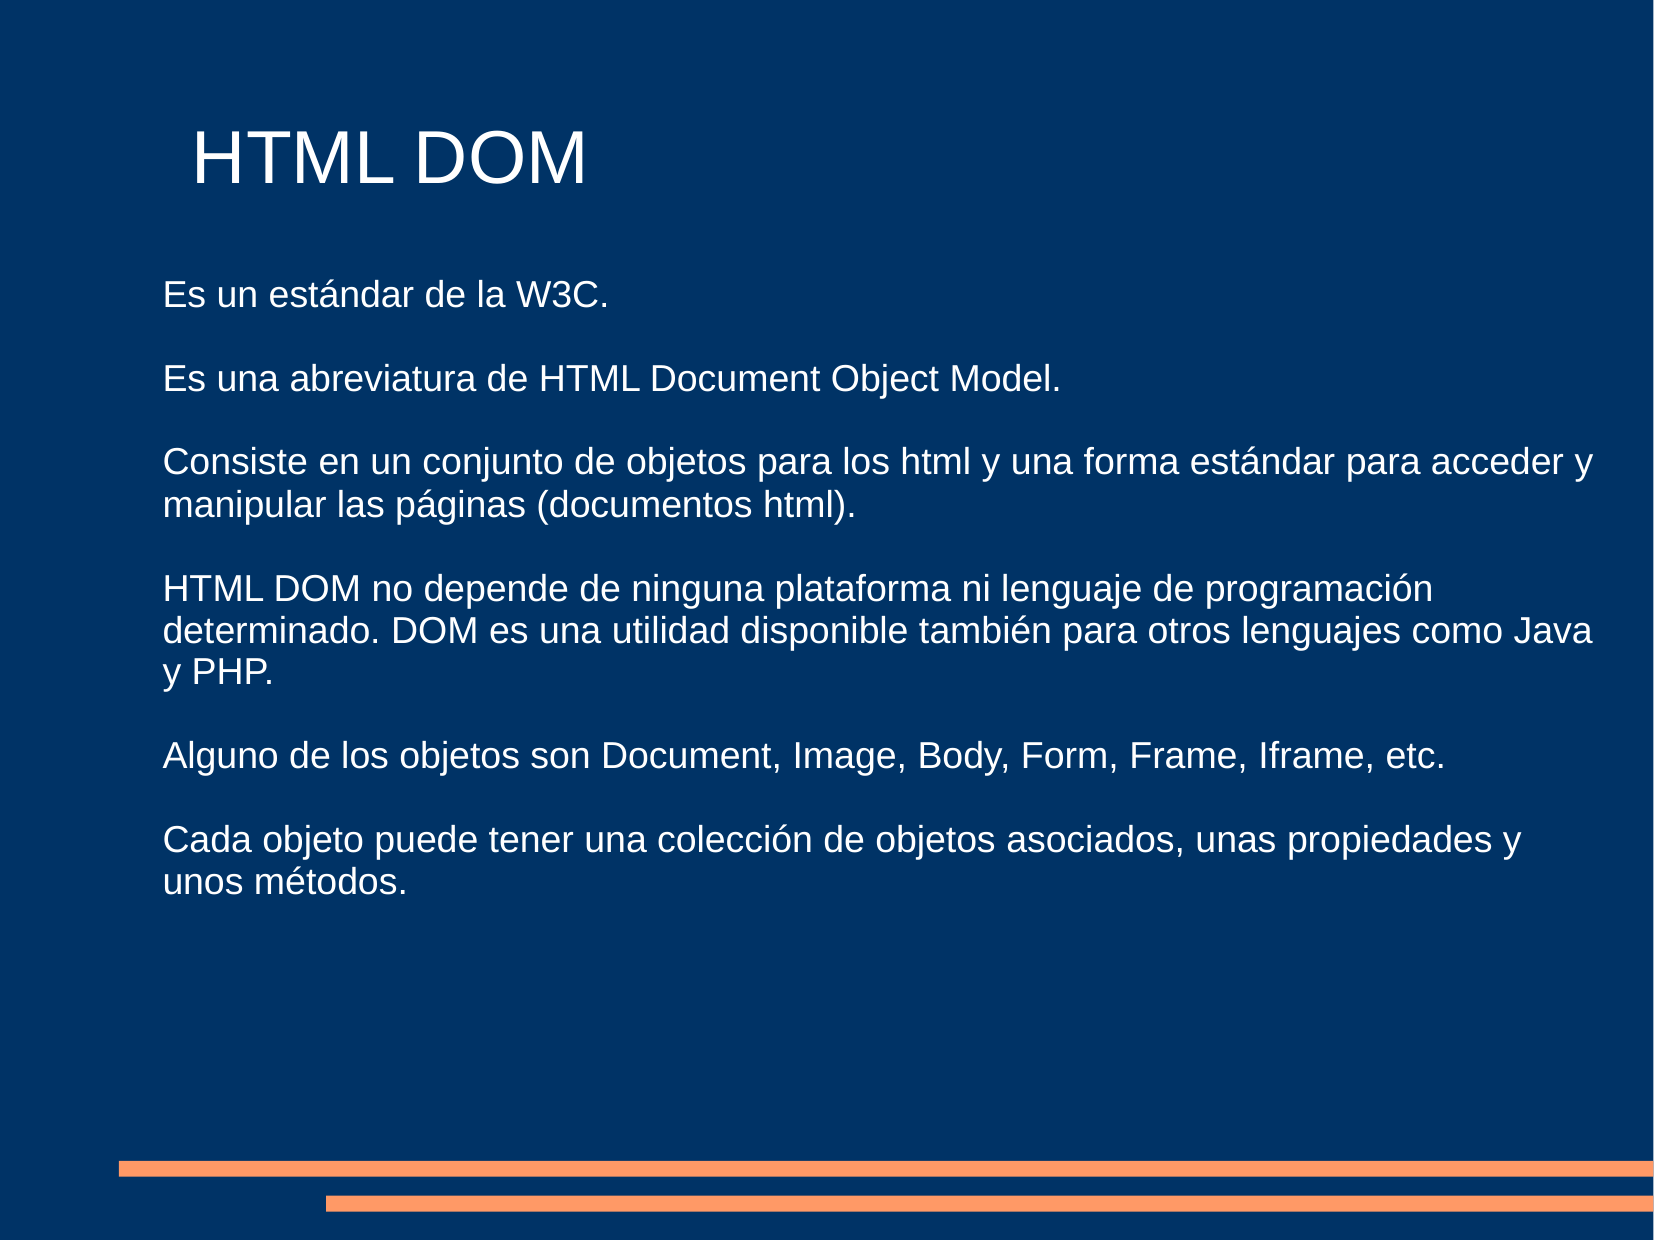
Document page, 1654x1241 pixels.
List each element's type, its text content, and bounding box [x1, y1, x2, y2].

text_box HTML DOM [177, 107, 1300, 207]
text_box Es un estándar de la W3C. Es una abreviatura de HTML Document Object Model. Consiste en un conjunto de objetos para los html y una forma estándar para acceder y manipular las páginas (documentos html). HTML DOM no depende de ninguna plataforma ni lenguaje de programación determinado. DOM es una utilidad disponible también para otros lenguajes como Java y PHP. Alguno de los objetos son Document, Image, Body, Form, Frame, Iframe, etc. Cada objeto puede tener una colección de objetos asociados, unas propiedades y unos métodos. [147, 265, 1627, 1037]
